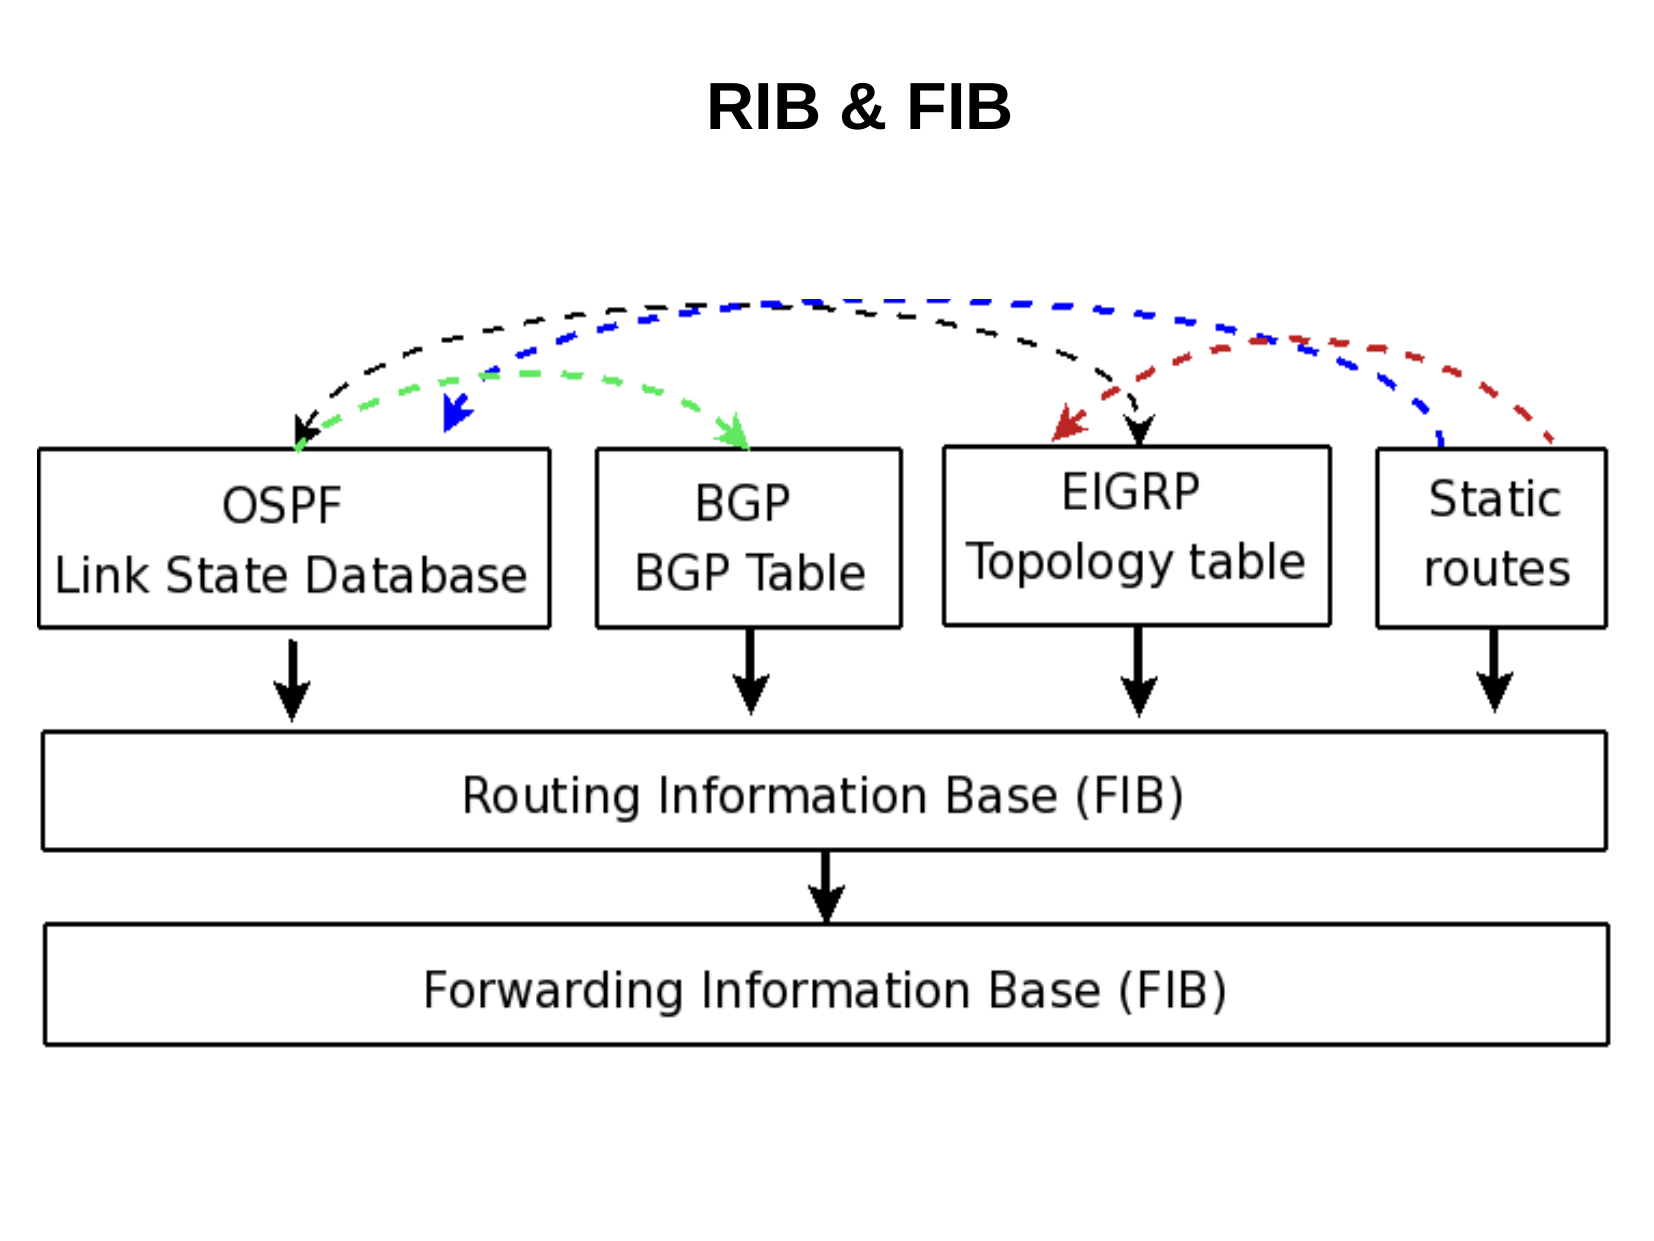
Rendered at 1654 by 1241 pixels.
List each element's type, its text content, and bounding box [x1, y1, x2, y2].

picture [37, 299, 1613, 1051]
text_box RIB & FIB [123, 41, 1597, 151]
